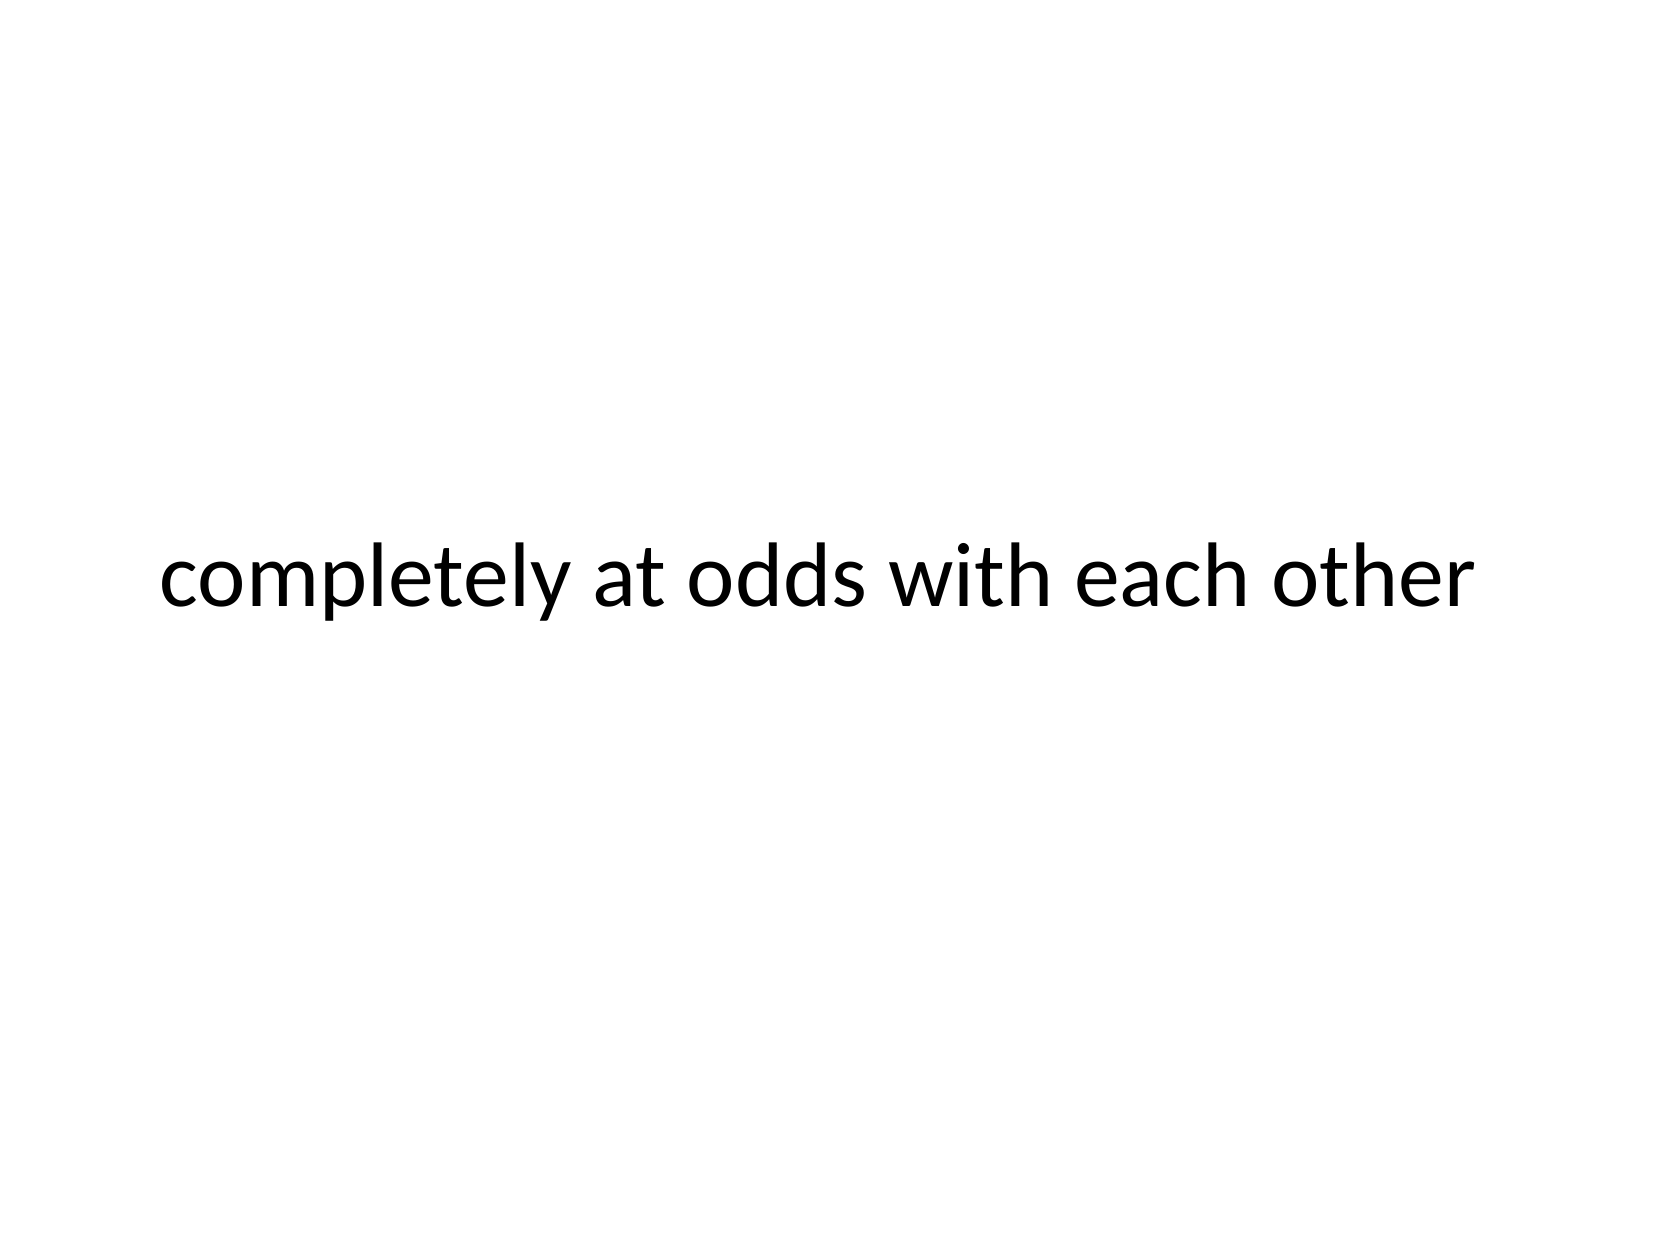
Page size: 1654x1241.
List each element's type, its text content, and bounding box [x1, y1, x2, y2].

title completely at odds with each other [75, 480, 1564, 688]
